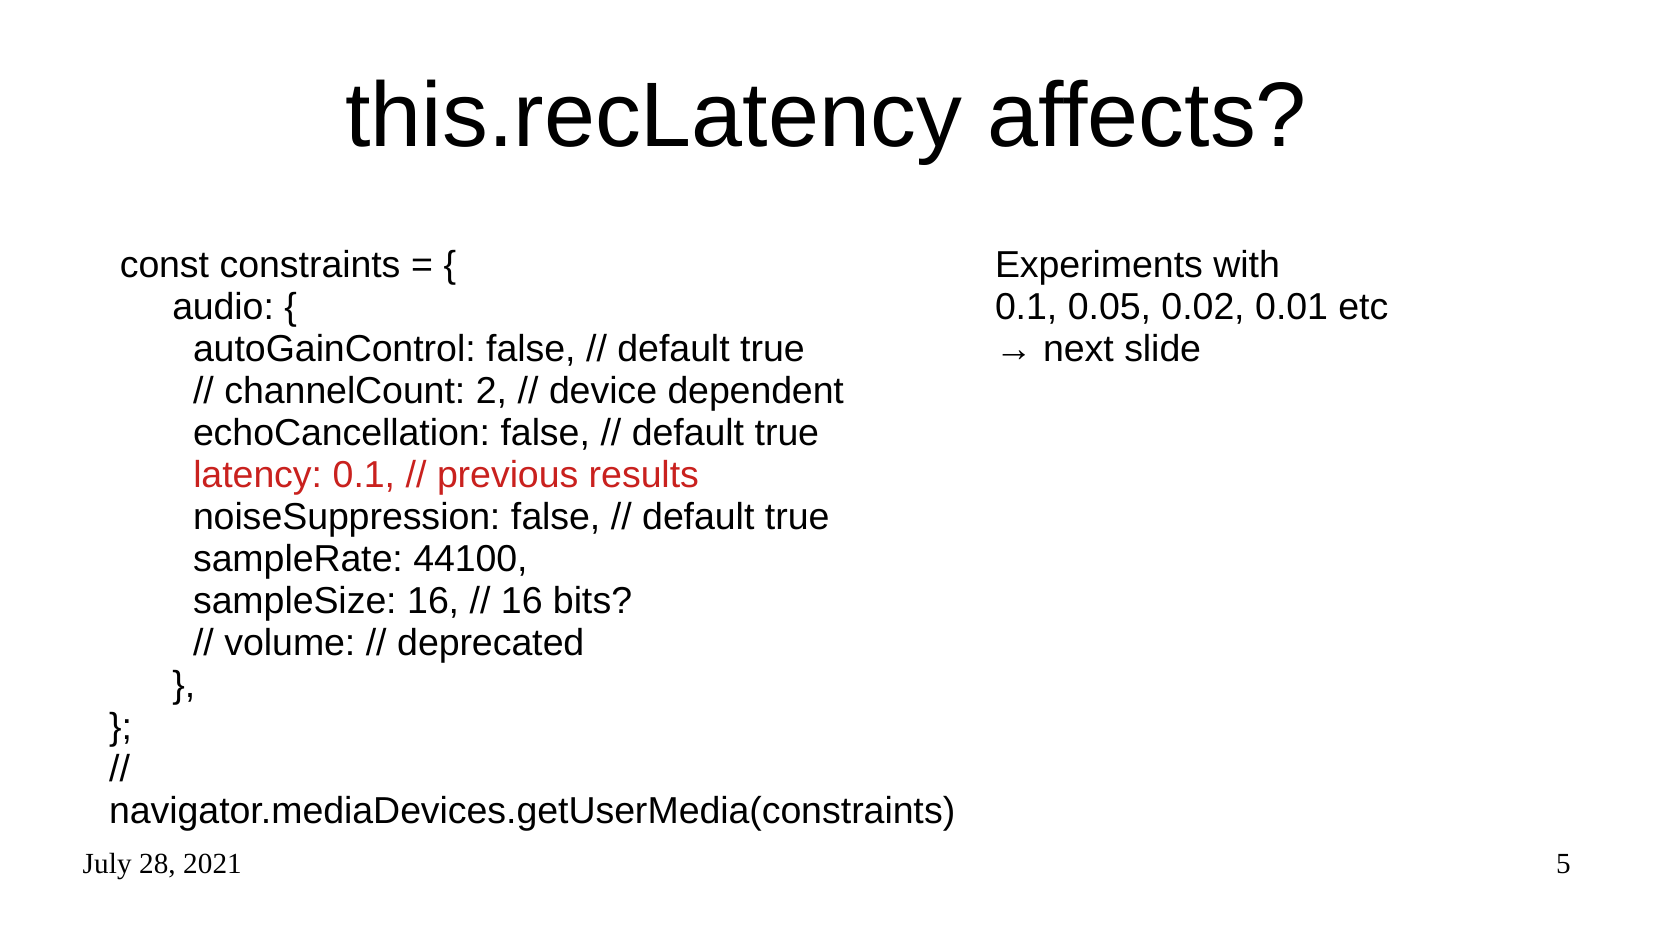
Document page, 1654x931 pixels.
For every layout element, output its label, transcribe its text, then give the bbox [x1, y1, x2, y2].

text_box Experiments with 0.1, 0.05, 0.02, 0.01 etc → next slide [980, 236, 1583, 378]
text_box const constraints = { audio: { autoGainControl: false, // default true // channelCount: 2, // device dependent echoCancellation: false, // default true latency: 0.1, // previous results noiseSuppression: false, // default true sampleRate: 44100, sampleSize: 16, // 16 bits? // volume: // deprecated }, }; // navigator.mediaDevices.getUserMedia(constraints) [94, 236, 981, 839]
title this.recLatency affects? [82, 37, 1571, 193]
